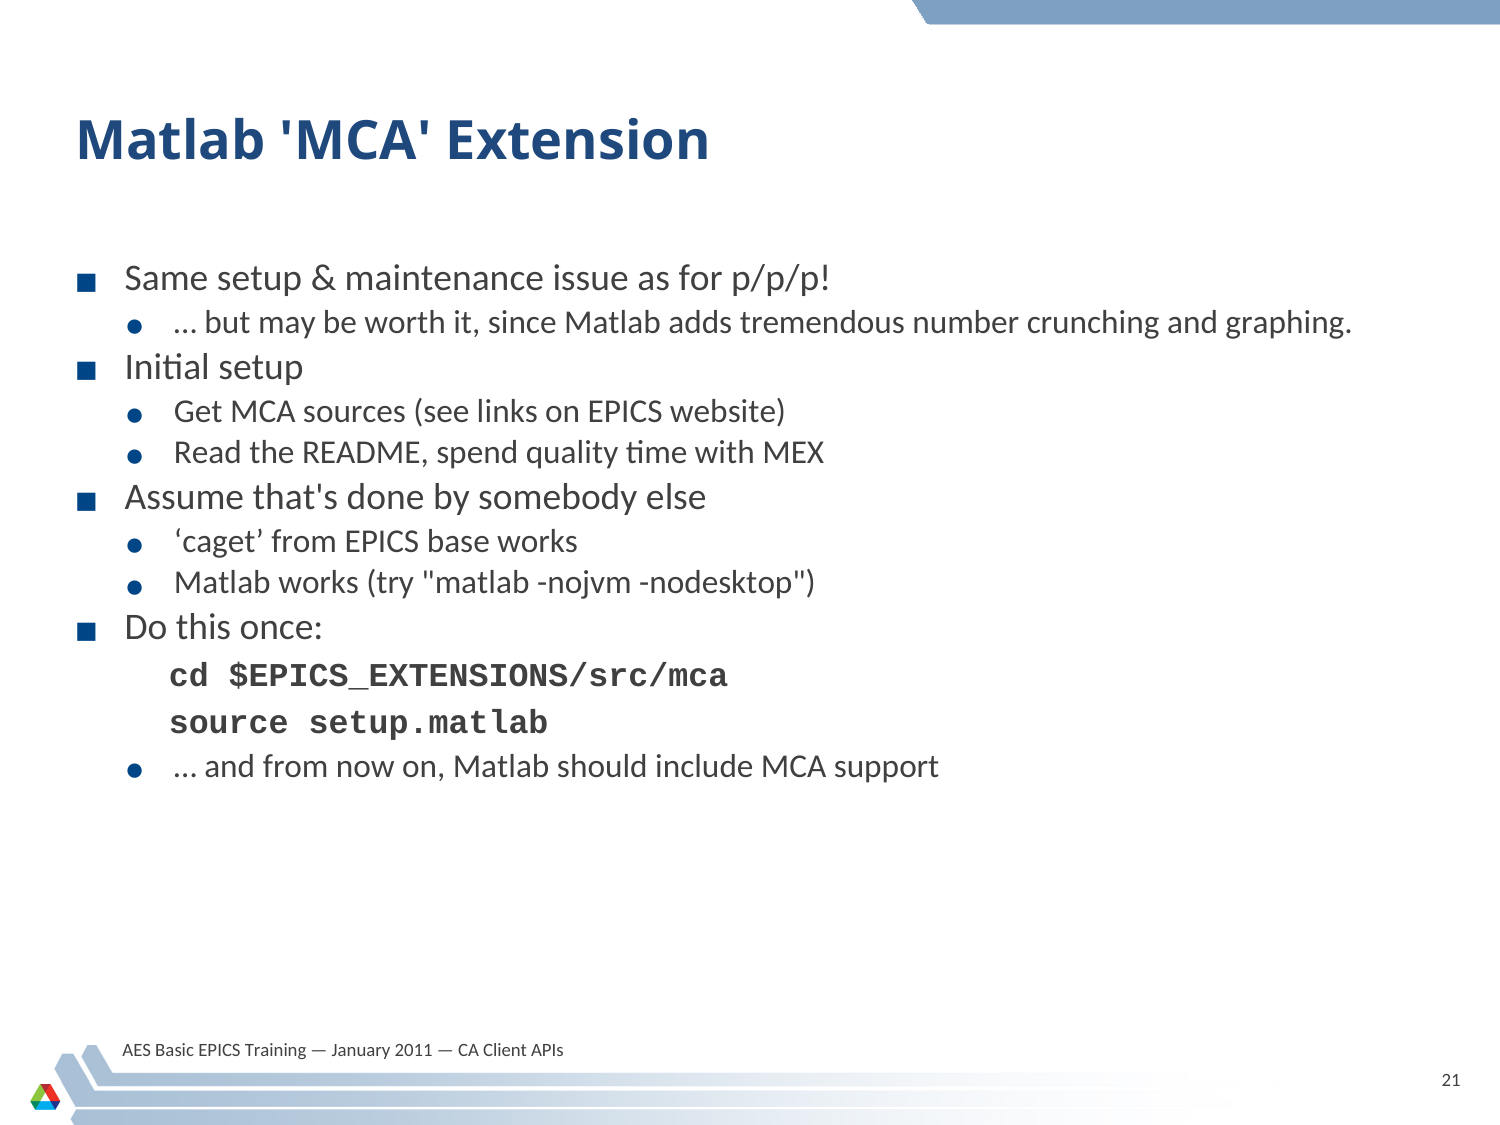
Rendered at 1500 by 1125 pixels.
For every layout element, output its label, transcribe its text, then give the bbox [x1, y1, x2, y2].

list Same setup & maintenance issue as for p/p/p! … but may be worth it, since Matlab adds tremendous number crunching and graphing. Initial setup Get MCA sources (see links on EPICS website) Read the README, spend quality time with MEX Assume that's done by somebody else ‘caget’ from EPICS base works Matlab works (try "matlab -nojvm -nodesktop") Do this once: cd $EPICS_EXTENSIONS/src/mca source setup.matlab … and from now on, Matlab should include MCA support [75, 262, 1426, 991]
picture [0, 1037, 1500, 1125]
title Matlab 'MCA' Extension [75, 107, 1426, 171]
picture [0, 0, 1500, 26]
